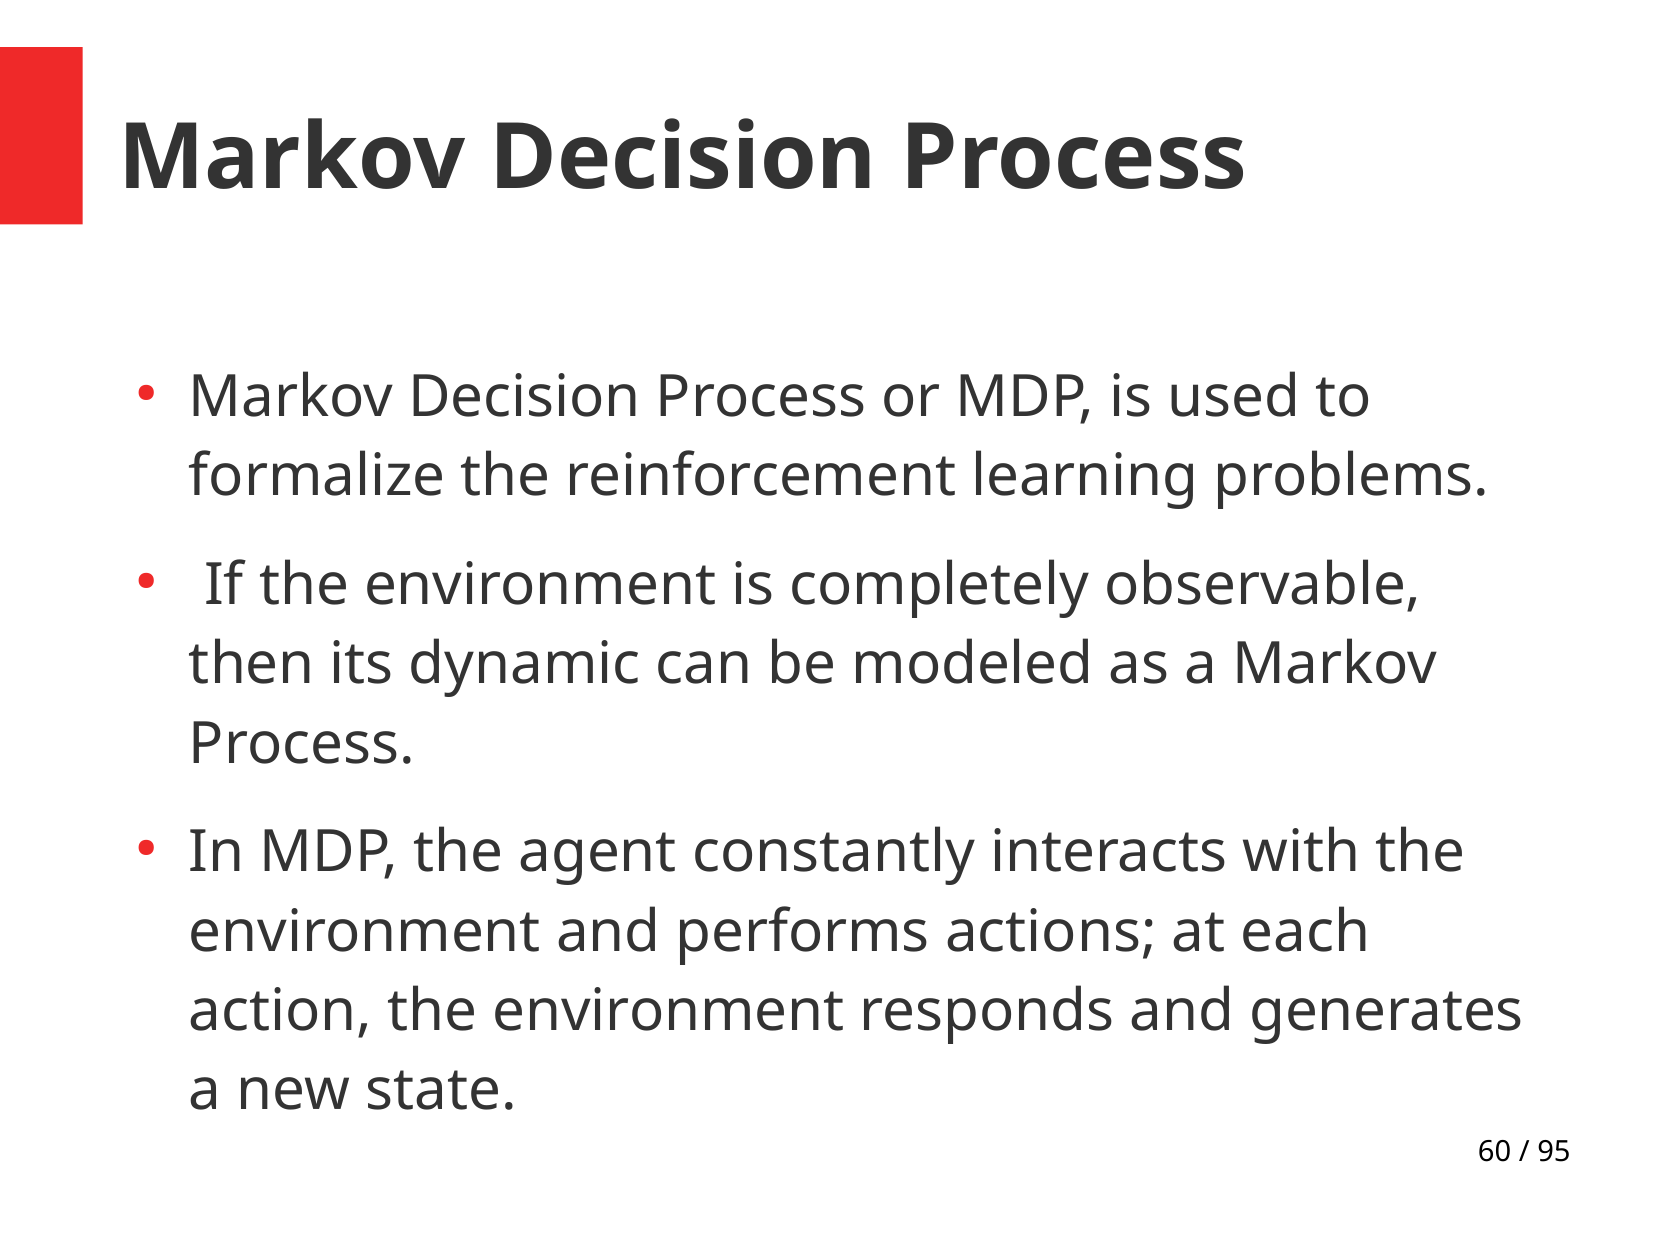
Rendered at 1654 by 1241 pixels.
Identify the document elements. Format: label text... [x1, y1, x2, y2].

list Markov Decision Process or MDP, is used to formalize the reinforcement learning problems. If the environment is completely observable, then its dynamic can be modeled as a Markov Process. In MDP, the agent constantly interacts with the environment and performs actions; at each action, the environment responds and generates a new state. [118, 354, 1536, 1074]
title Markov Decision Process [118, 49, 1571, 257]
